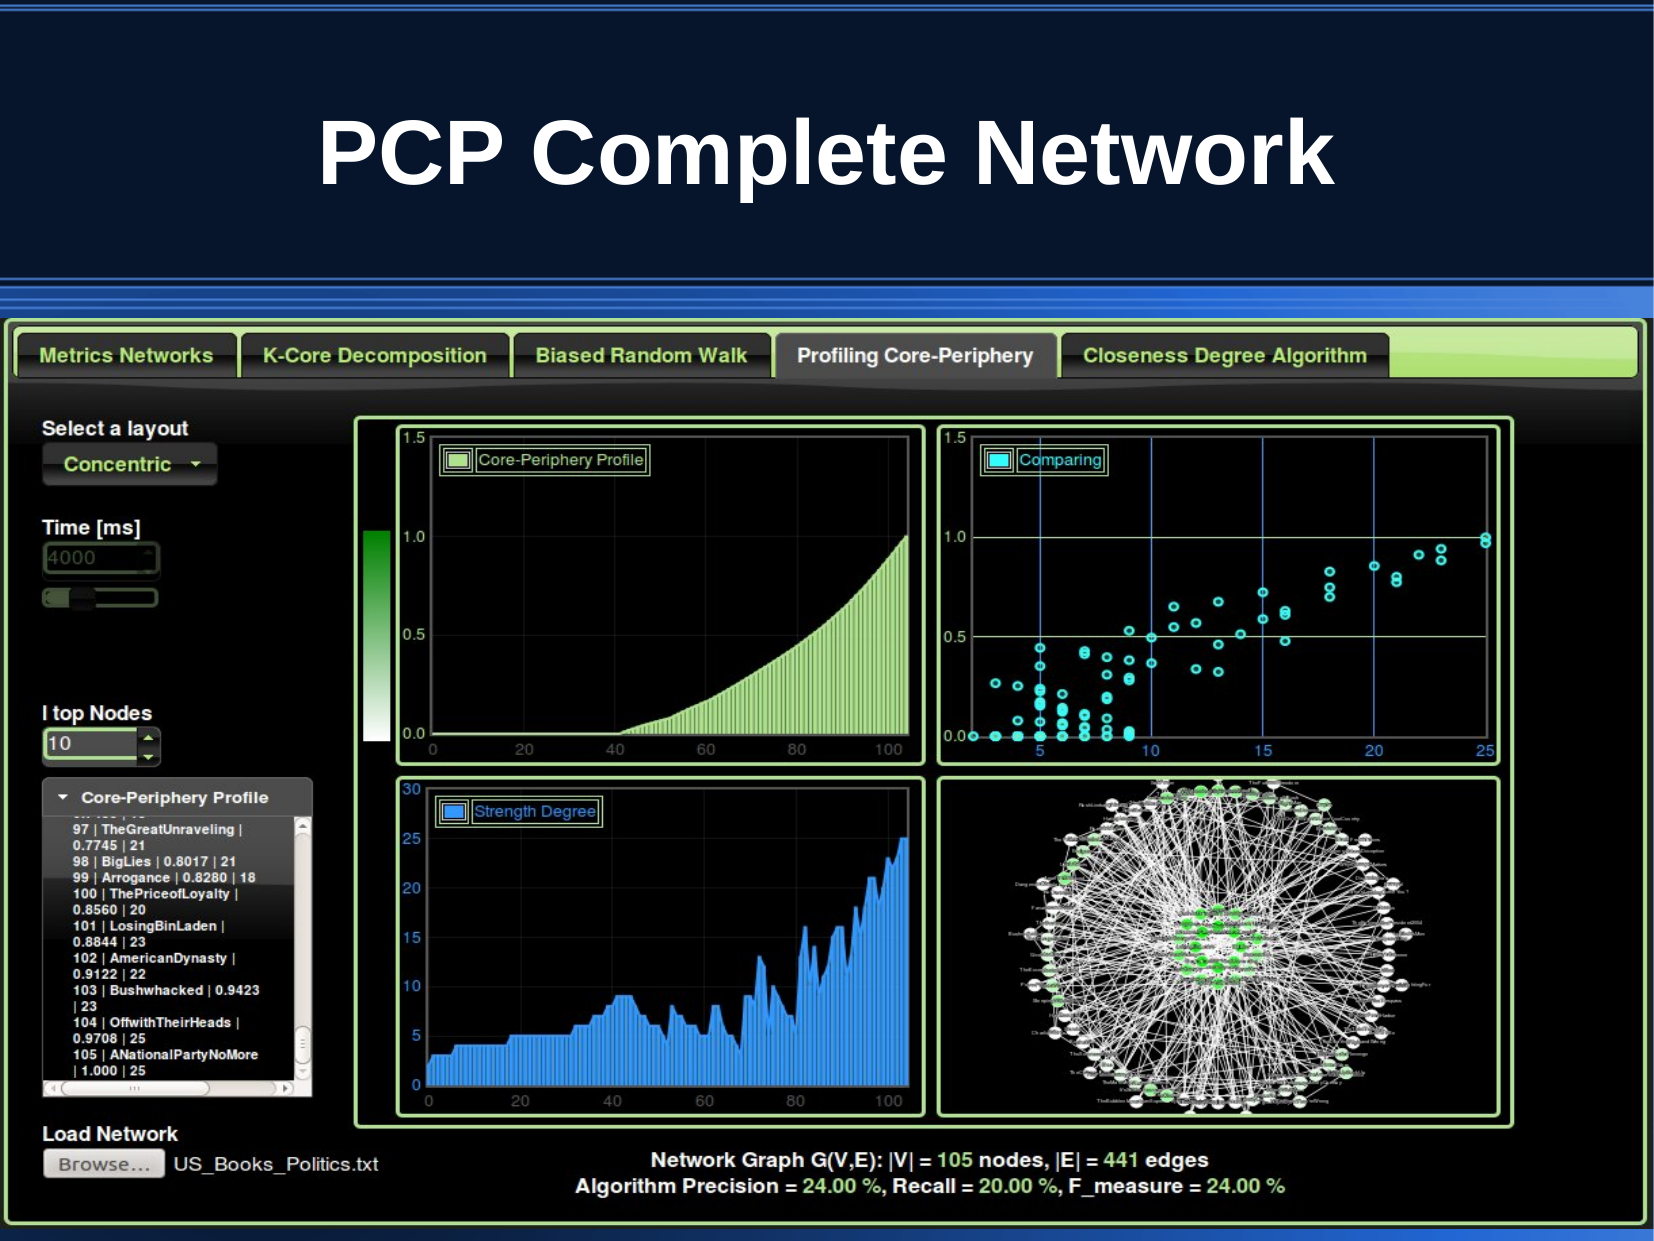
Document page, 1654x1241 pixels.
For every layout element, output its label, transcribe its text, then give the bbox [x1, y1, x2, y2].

title PCP Complete Network [82, 49, 1571, 257]
picture [0, 0, 1654, 1241]
